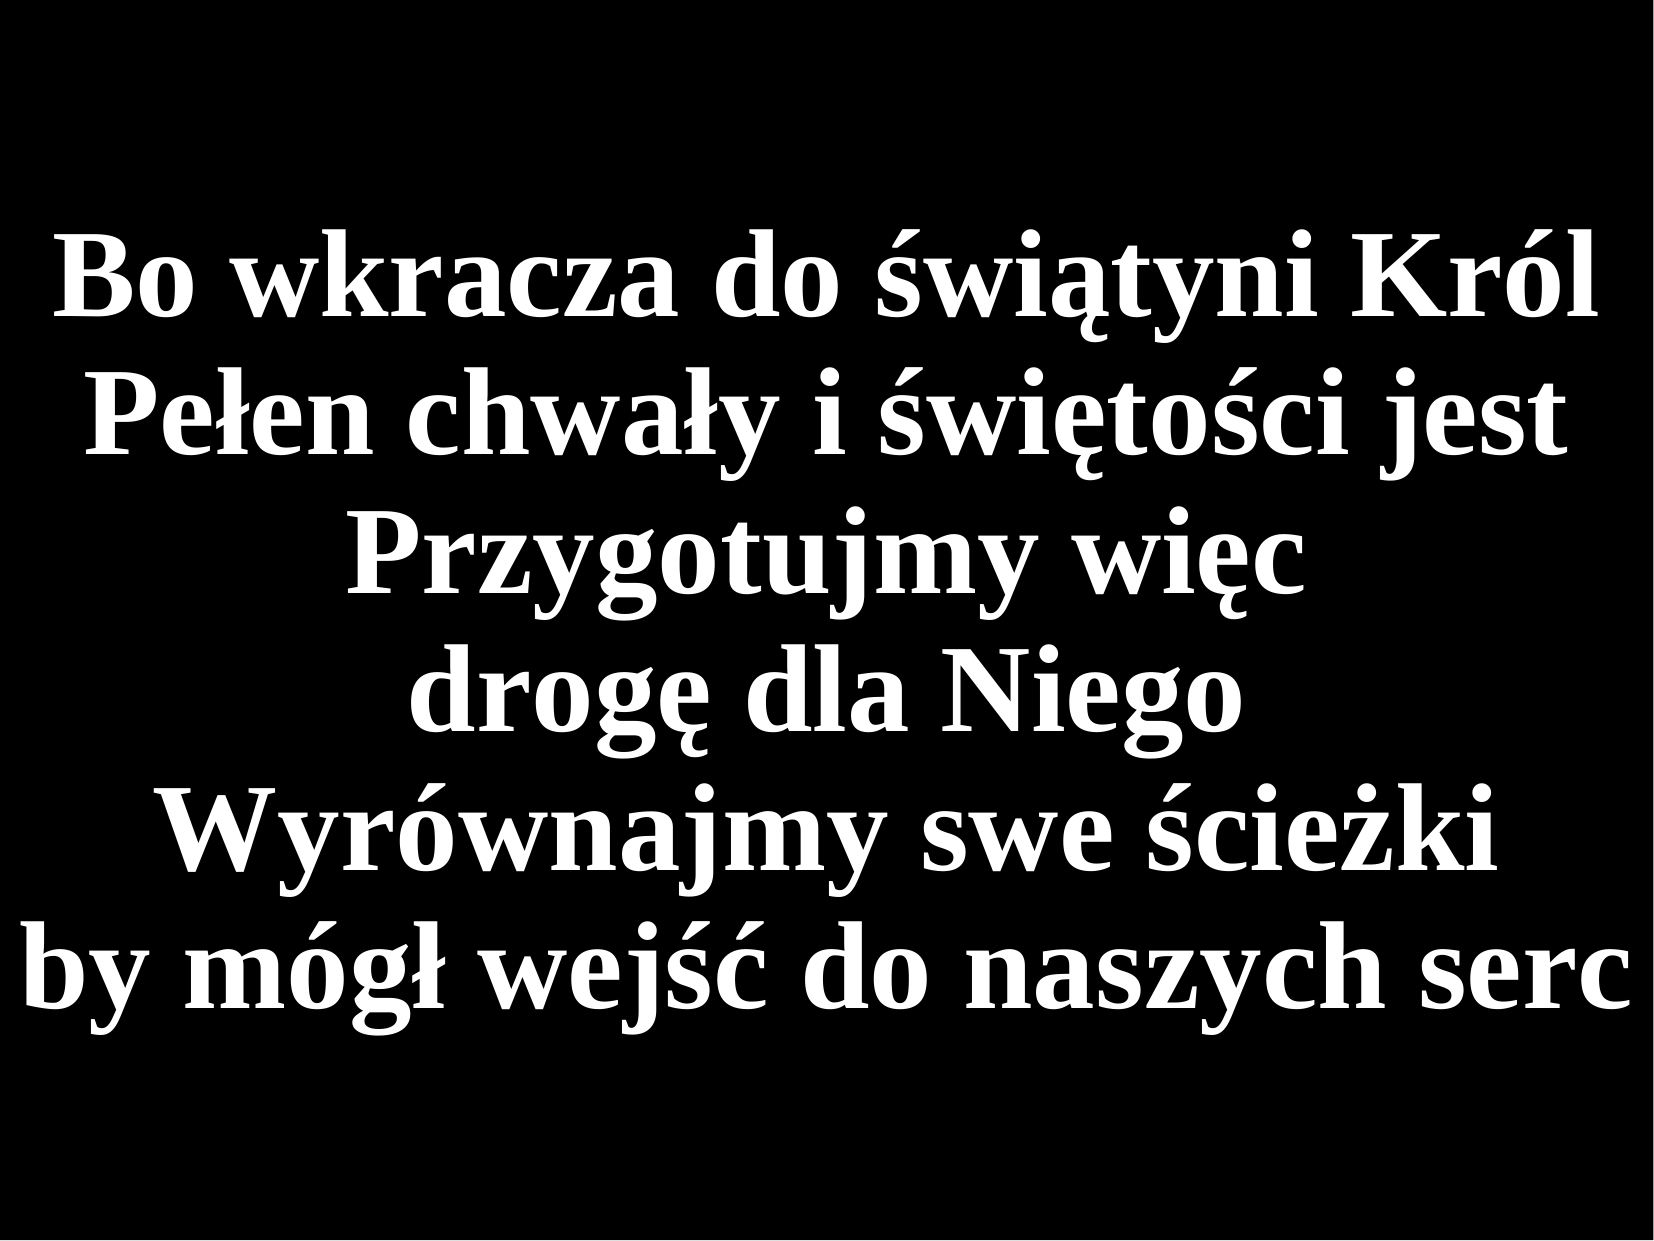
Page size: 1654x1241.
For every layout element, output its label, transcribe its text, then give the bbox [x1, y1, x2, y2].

title Bo wkracza do świątyni Król Pełen chwały i świętości jest Przygotujmy więc drogę dla Niego Wyrównajmy swe ścieżki by mógł wejść do naszych serc [0, 0, 1654, 1241]
